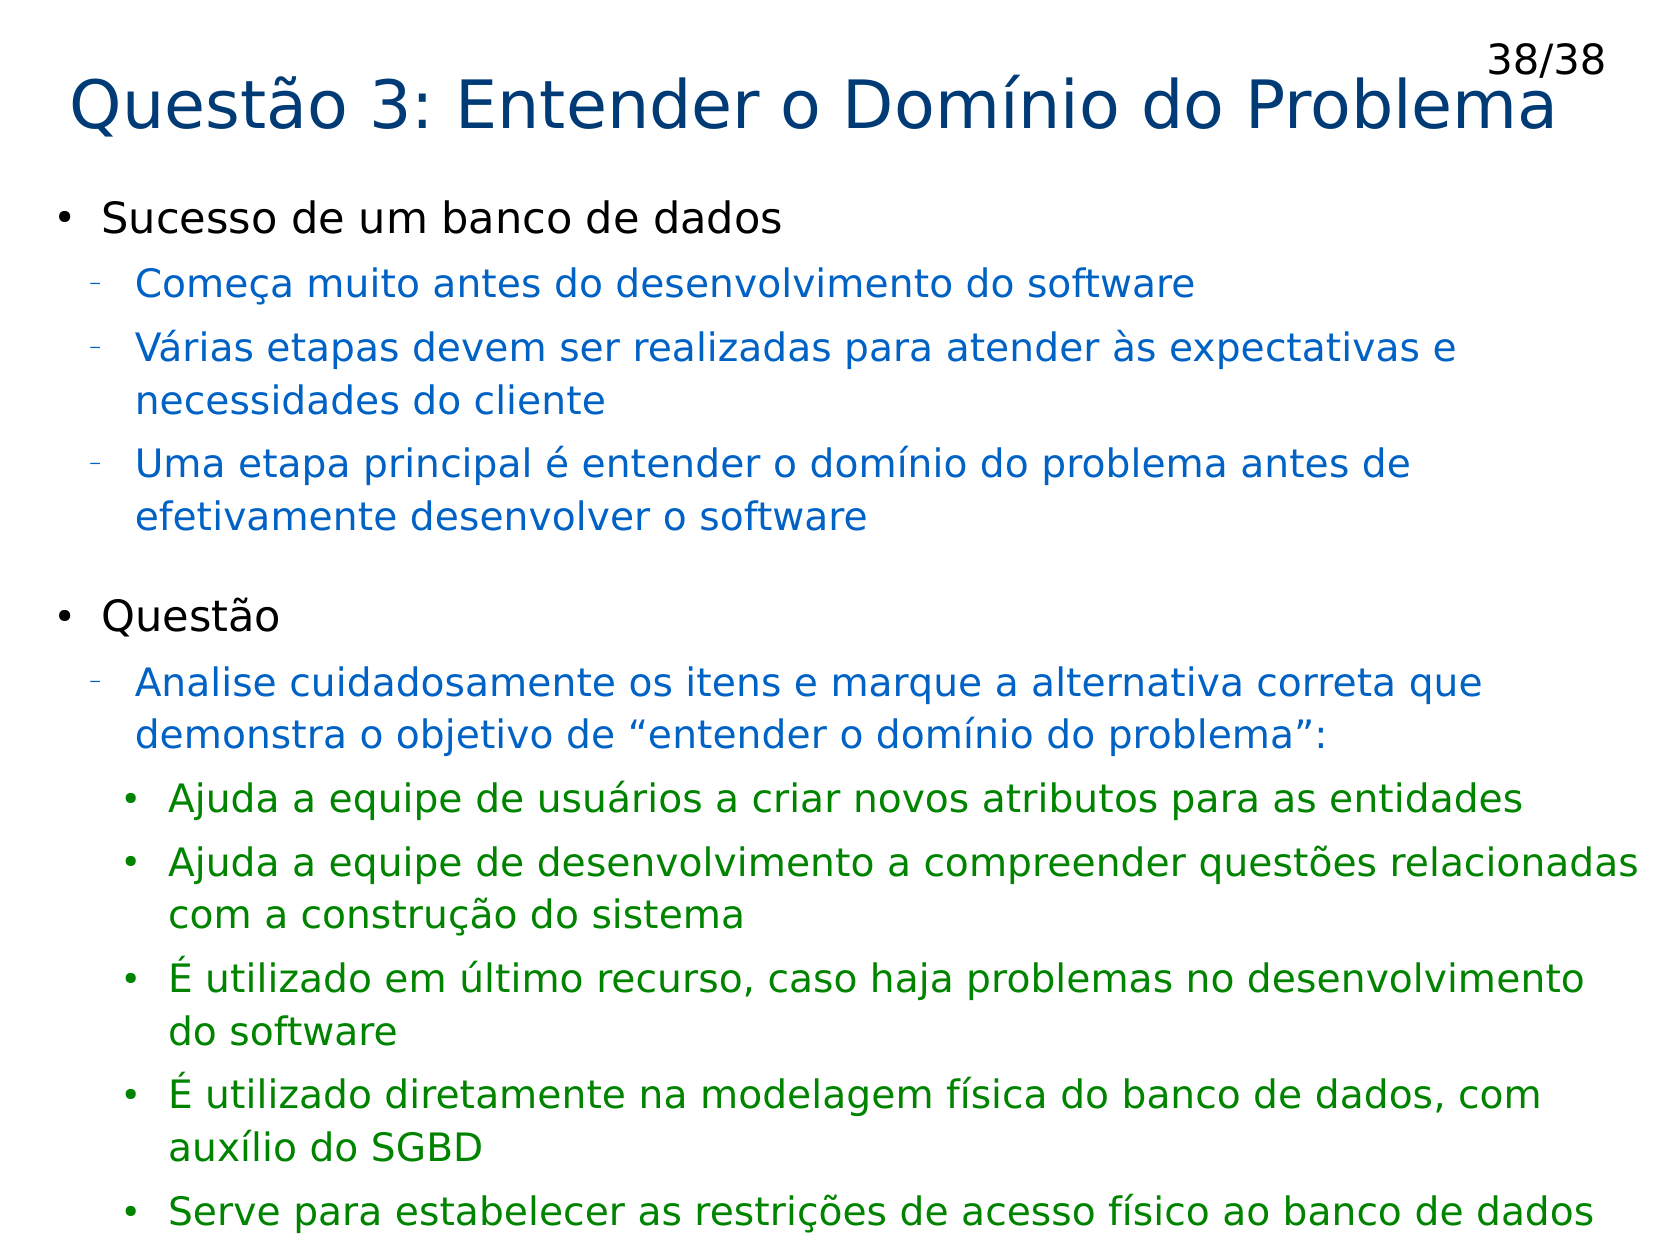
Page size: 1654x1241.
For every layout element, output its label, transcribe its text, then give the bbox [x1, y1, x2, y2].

title Questão 3: Entender o Domínio do Problema [70, 58, 1584, 154]
list Sucesso de um banco de dados Começa muito antes do desenvolvimento do software Várias etapas devem ser realizadas para atender às expectativas e necessidades do cliente Uma etapa principal é entender o domínio do problema antes de efetivamente desenvolver o software Questão Analise cuidadosamente os itens e marque a alternativa correta que demonstra o objetivo de “entender o domínio do problema”: Ajuda a equipe de usuários a criar novos atributos para as entidades Ajuda a equipe de desenvolvimento a compreender questões relacionadas com a construção do sistema É utilizado em último recurso, caso haja problemas no desenvolvimento do software É utilizado diretamente na modelagem física do banco de dados, com auxílio do SGBD Serve para estabelecer as restrições de acesso físico ao banco de dados [57, 185, 1644, 1241]
